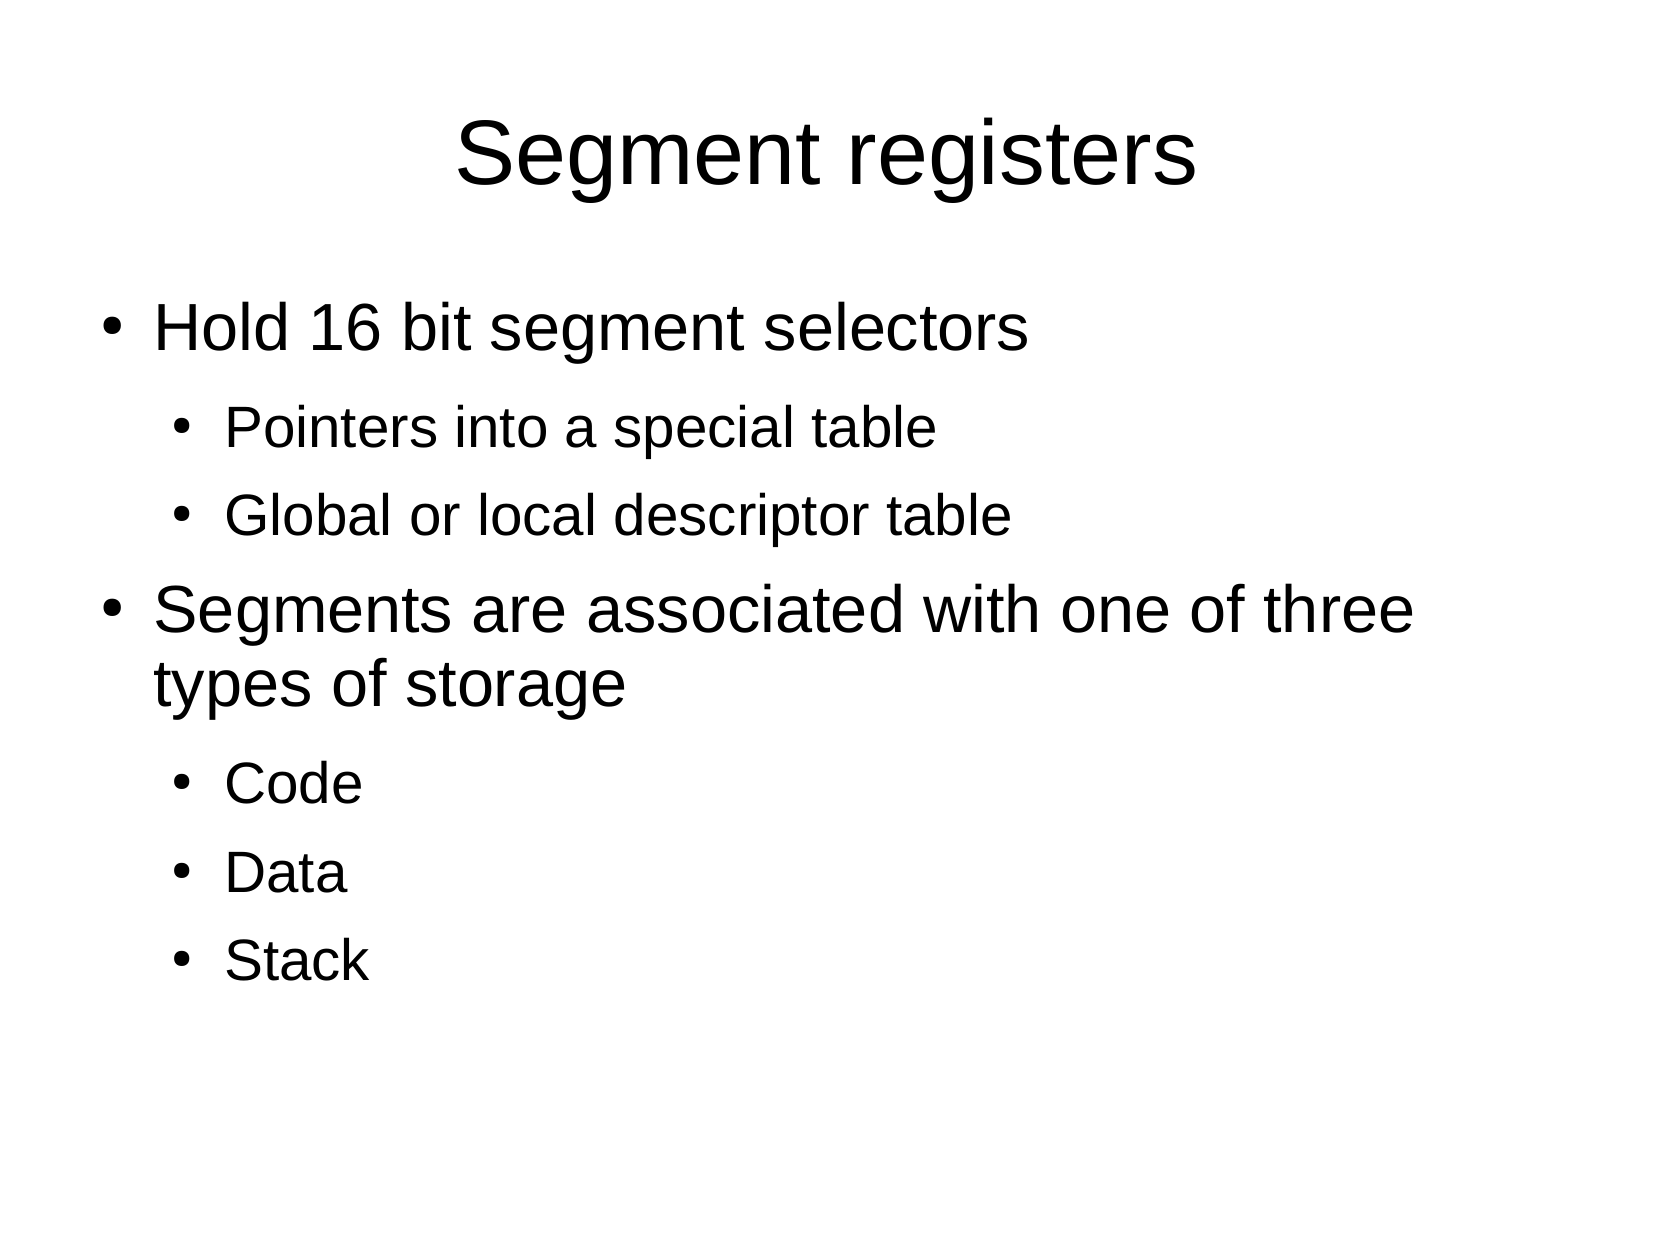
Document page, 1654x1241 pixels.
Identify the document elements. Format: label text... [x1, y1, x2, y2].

title Segment registers [82, 49, 1571, 257]
list Hold 16 bit segment selectors Pointers into a special table Global or local descriptor table Segments are associated with one of three types of storage Code Data Stack [82, 290, 1571, 1010]
